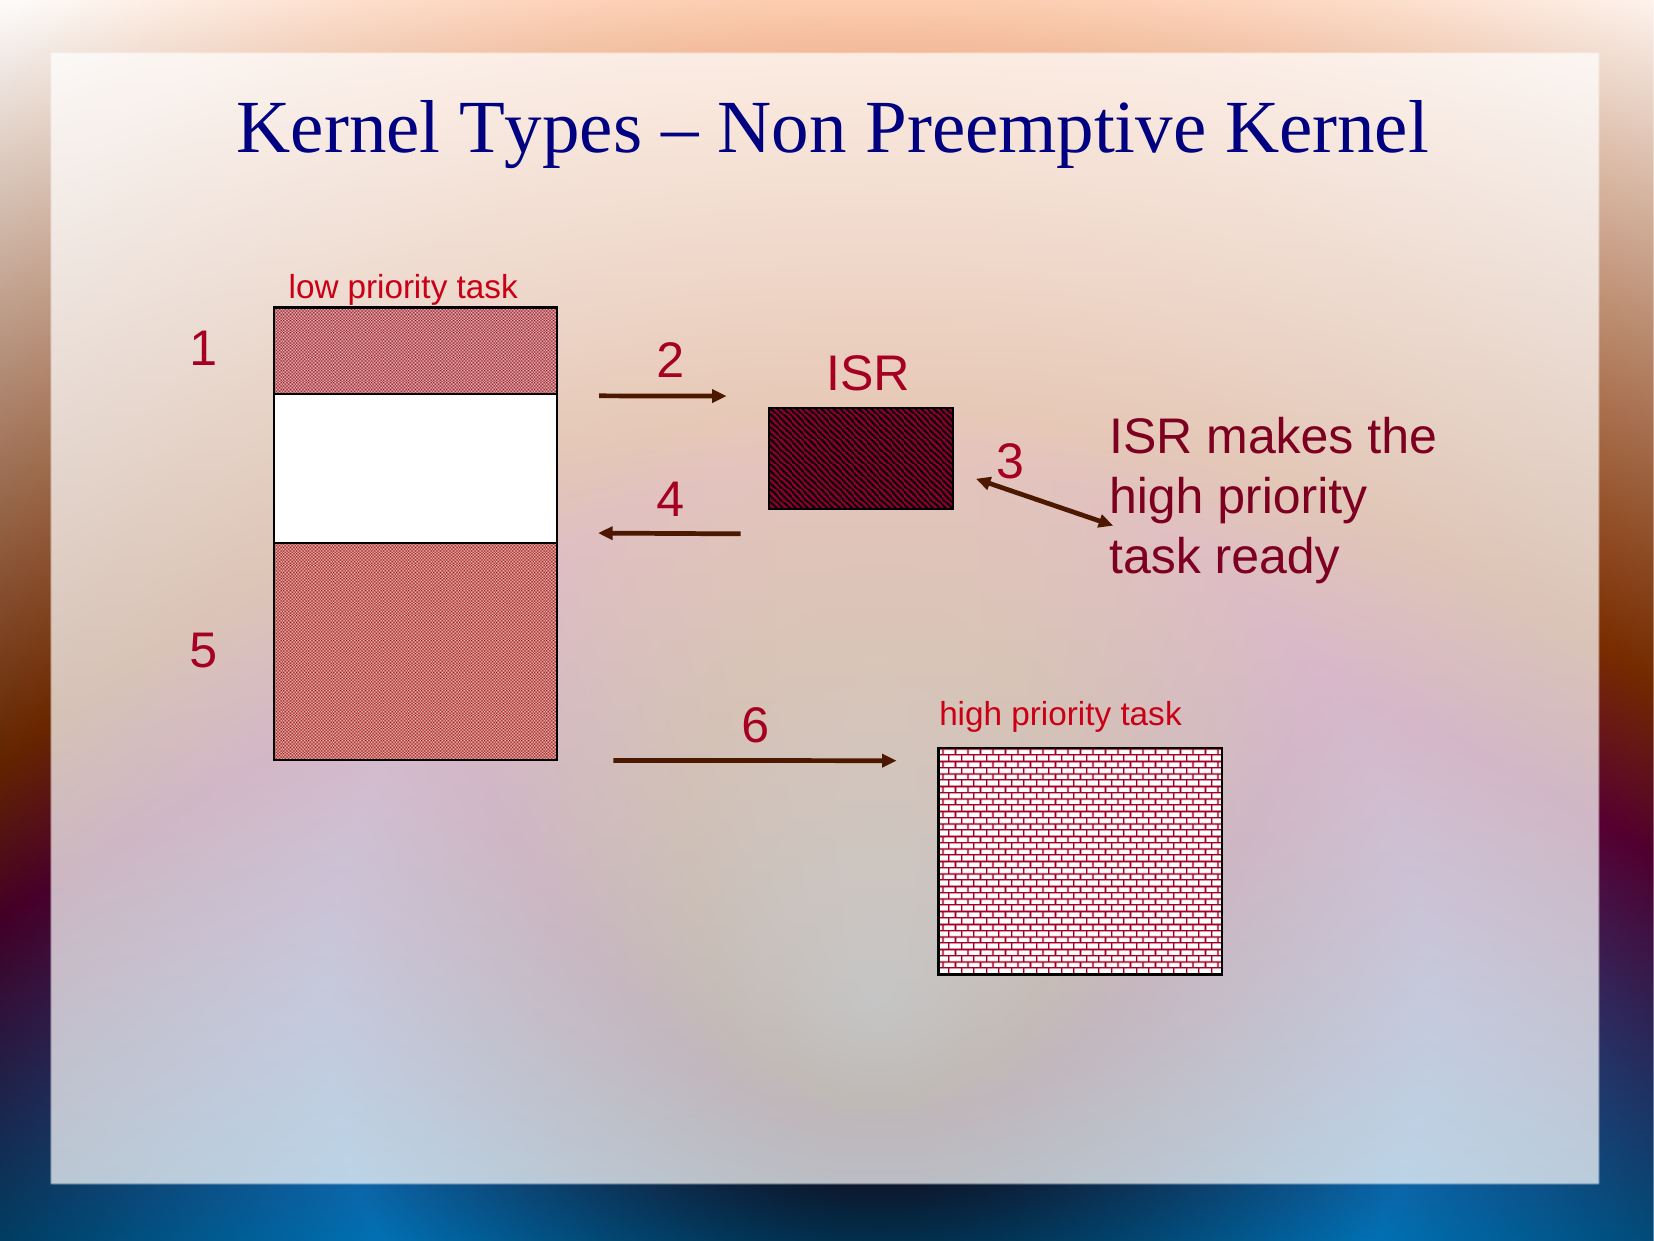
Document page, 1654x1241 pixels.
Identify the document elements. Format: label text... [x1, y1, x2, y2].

text_box 1 [174, 307, 232, 383]
text_box [768, 408, 953, 510]
text_box 4 [641, 458, 699, 534]
text_box 2 [641, 320, 699, 396]
title Kernel Types – Non Preemptive Kernel [83, 61, 1584, 189]
text_box [273, 313, 557, 761]
text_box ISR makes the high priority task ready [1094, 395, 1477, 592]
text_box high priority task [924, 684, 1237, 741]
text_box low priority task [273, 257, 586, 313]
text_box 5 [174, 609, 232, 685]
text_box [938, 747, 1222, 975]
text_box 3 [981, 420, 1038, 497]
picture [0, 0, 1654, 1241]
text_box ISR [811, 332, 939, 409]
text_box 6 [726, 684, 862, 761]
text_box 3 [981, 485, 1019, 497]
